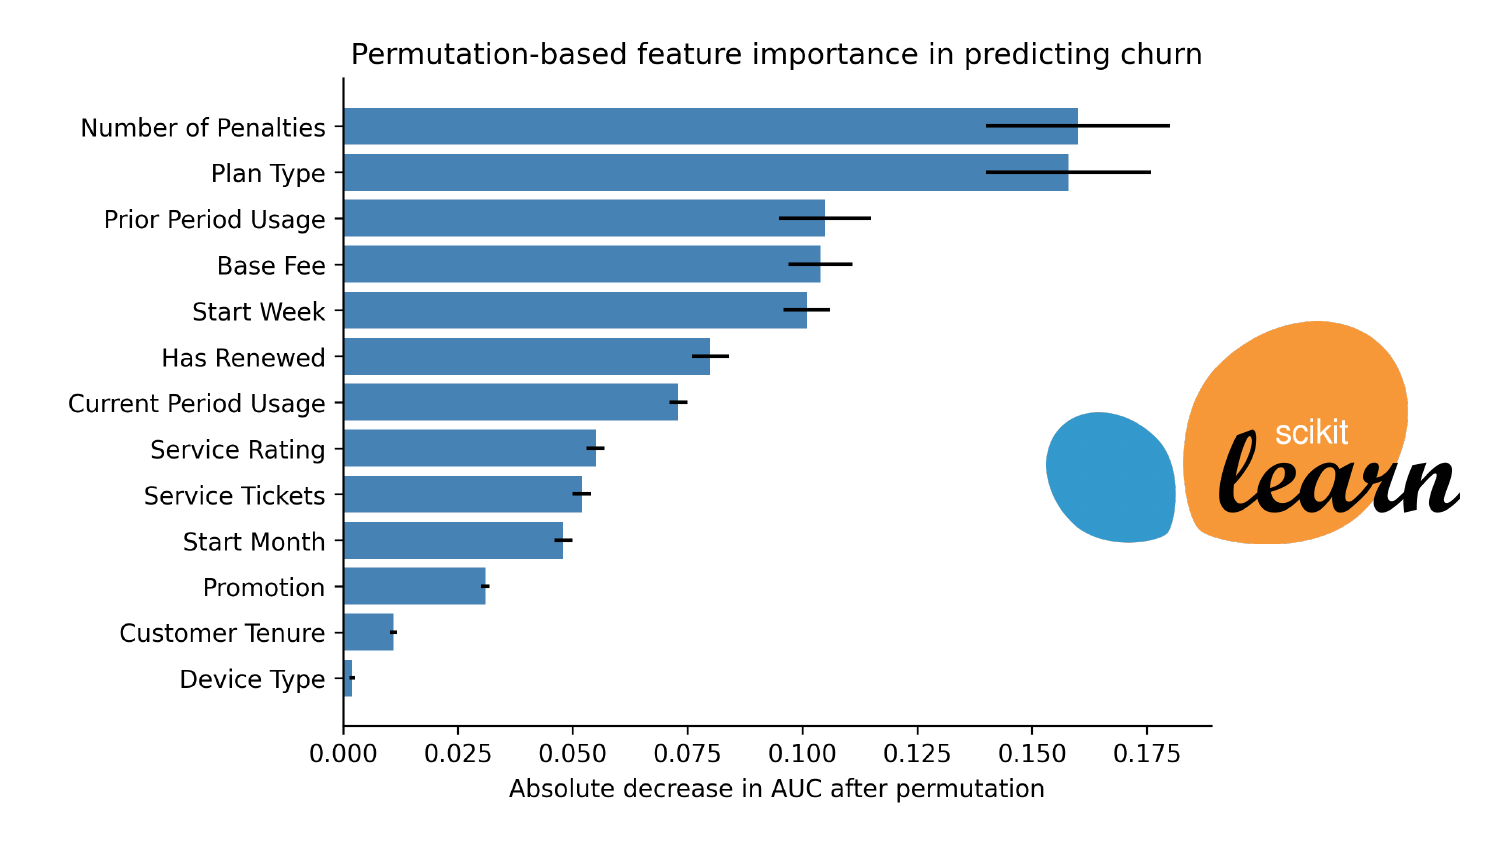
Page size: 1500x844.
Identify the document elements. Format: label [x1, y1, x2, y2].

picture [50, 24, 1460, 819]
